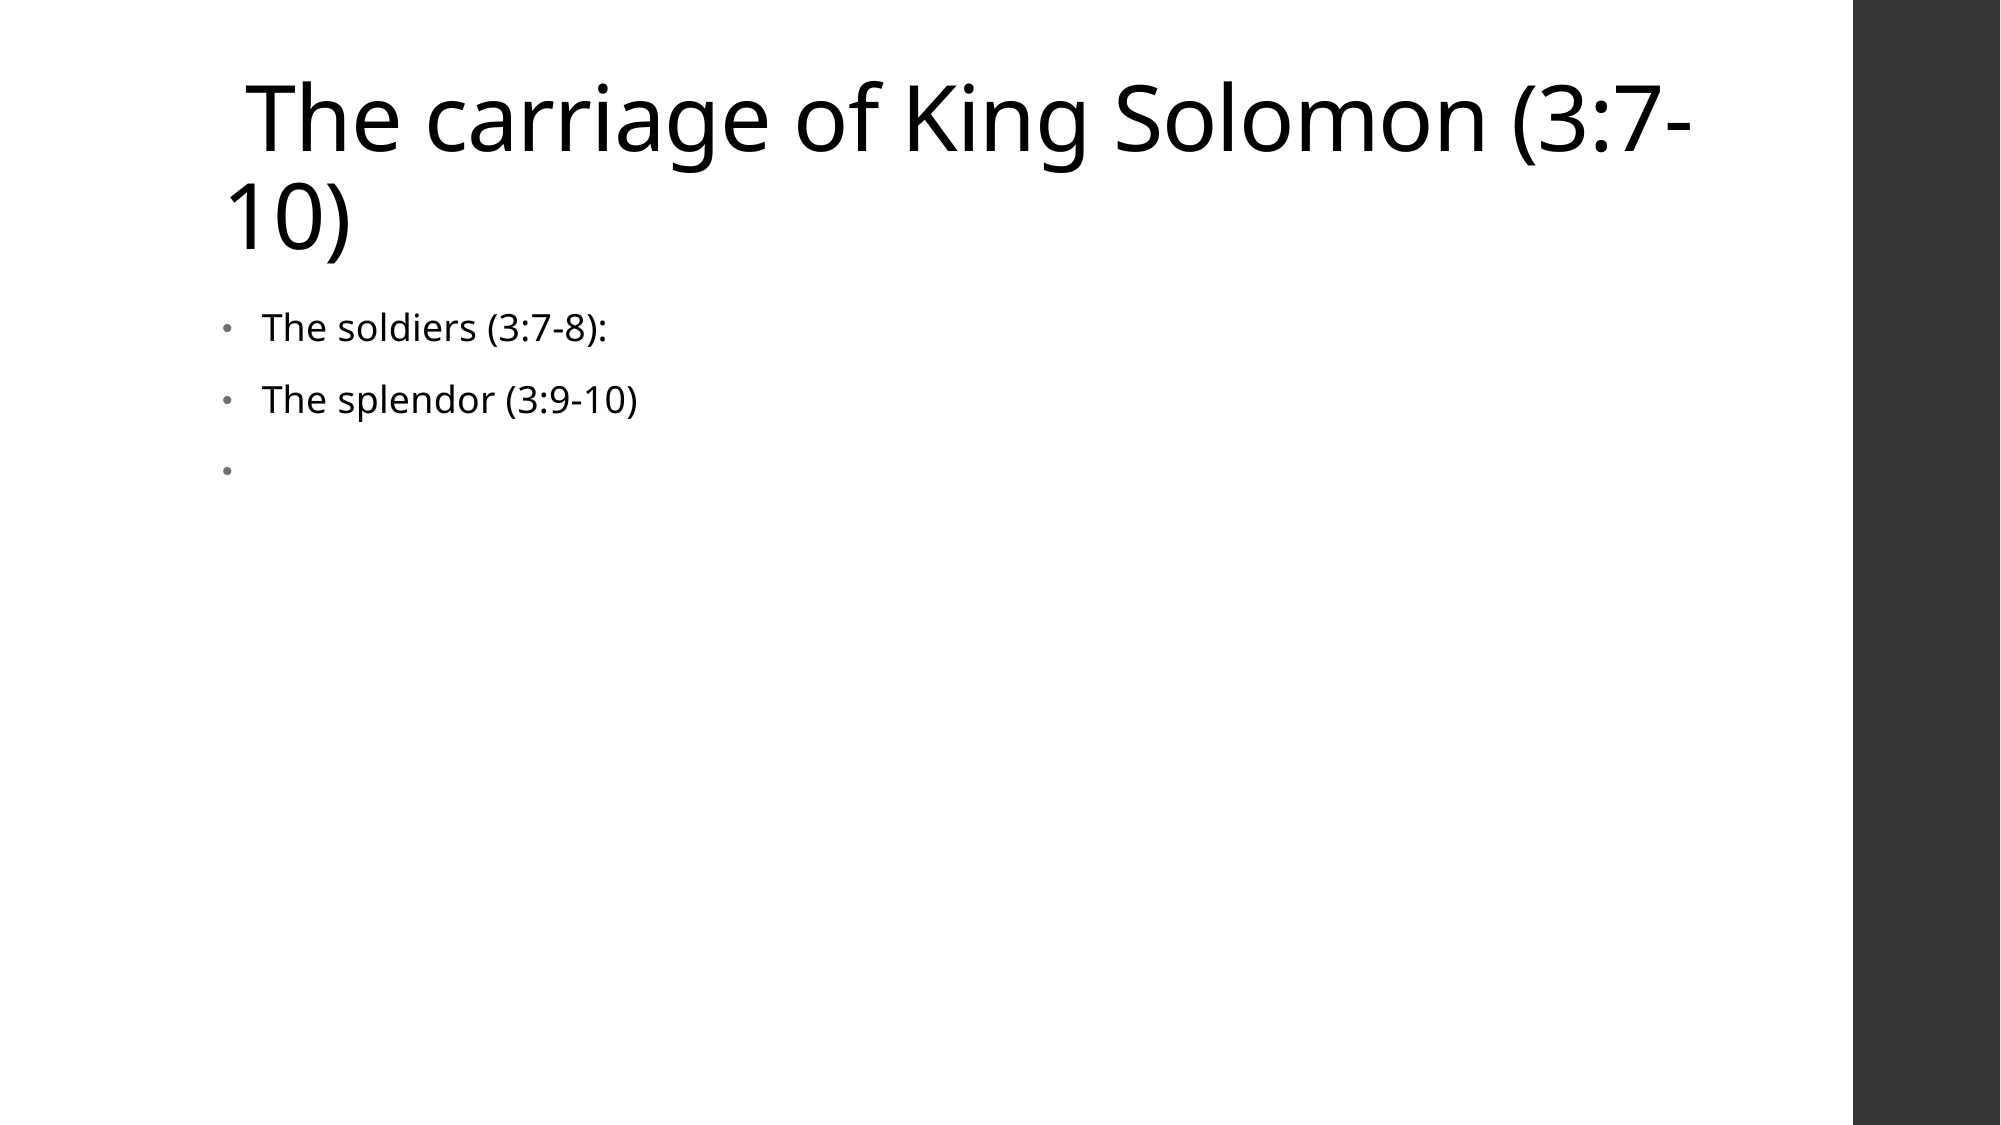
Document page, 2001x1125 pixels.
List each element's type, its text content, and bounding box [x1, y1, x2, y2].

list The soldiers (3:7-8): The splendor (3:9-10) [206, 299, 1617, 1014]
title The carriage of King Solomon (3:7-10) [206, 60, 1797, 278]
